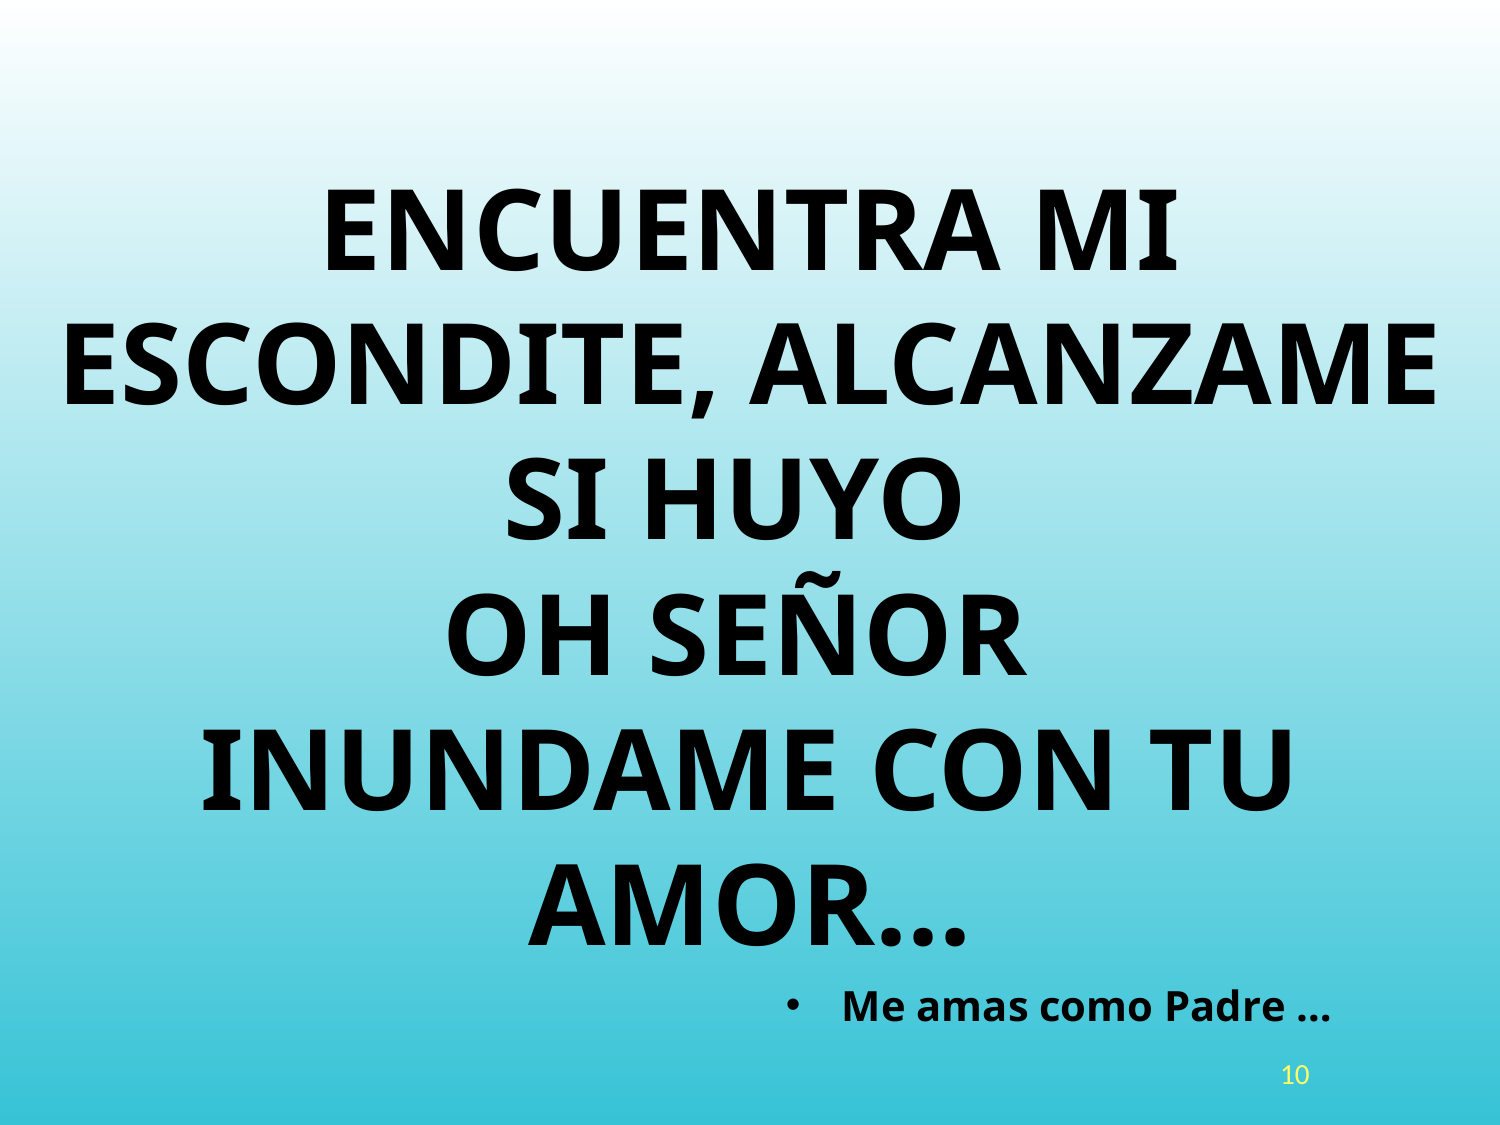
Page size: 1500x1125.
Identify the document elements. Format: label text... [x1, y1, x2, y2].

text_box Me amas como Padre … [635, 971, 1348, 1055]
title ENCUENTRA MI ESCONDITE, ALCANZAME SI HUYO OH SEÑOR INUNDAME CON TU AMOR... [0, 468, 1500, 657]
text_box <número> [974, 1042, 1325, 1103]
